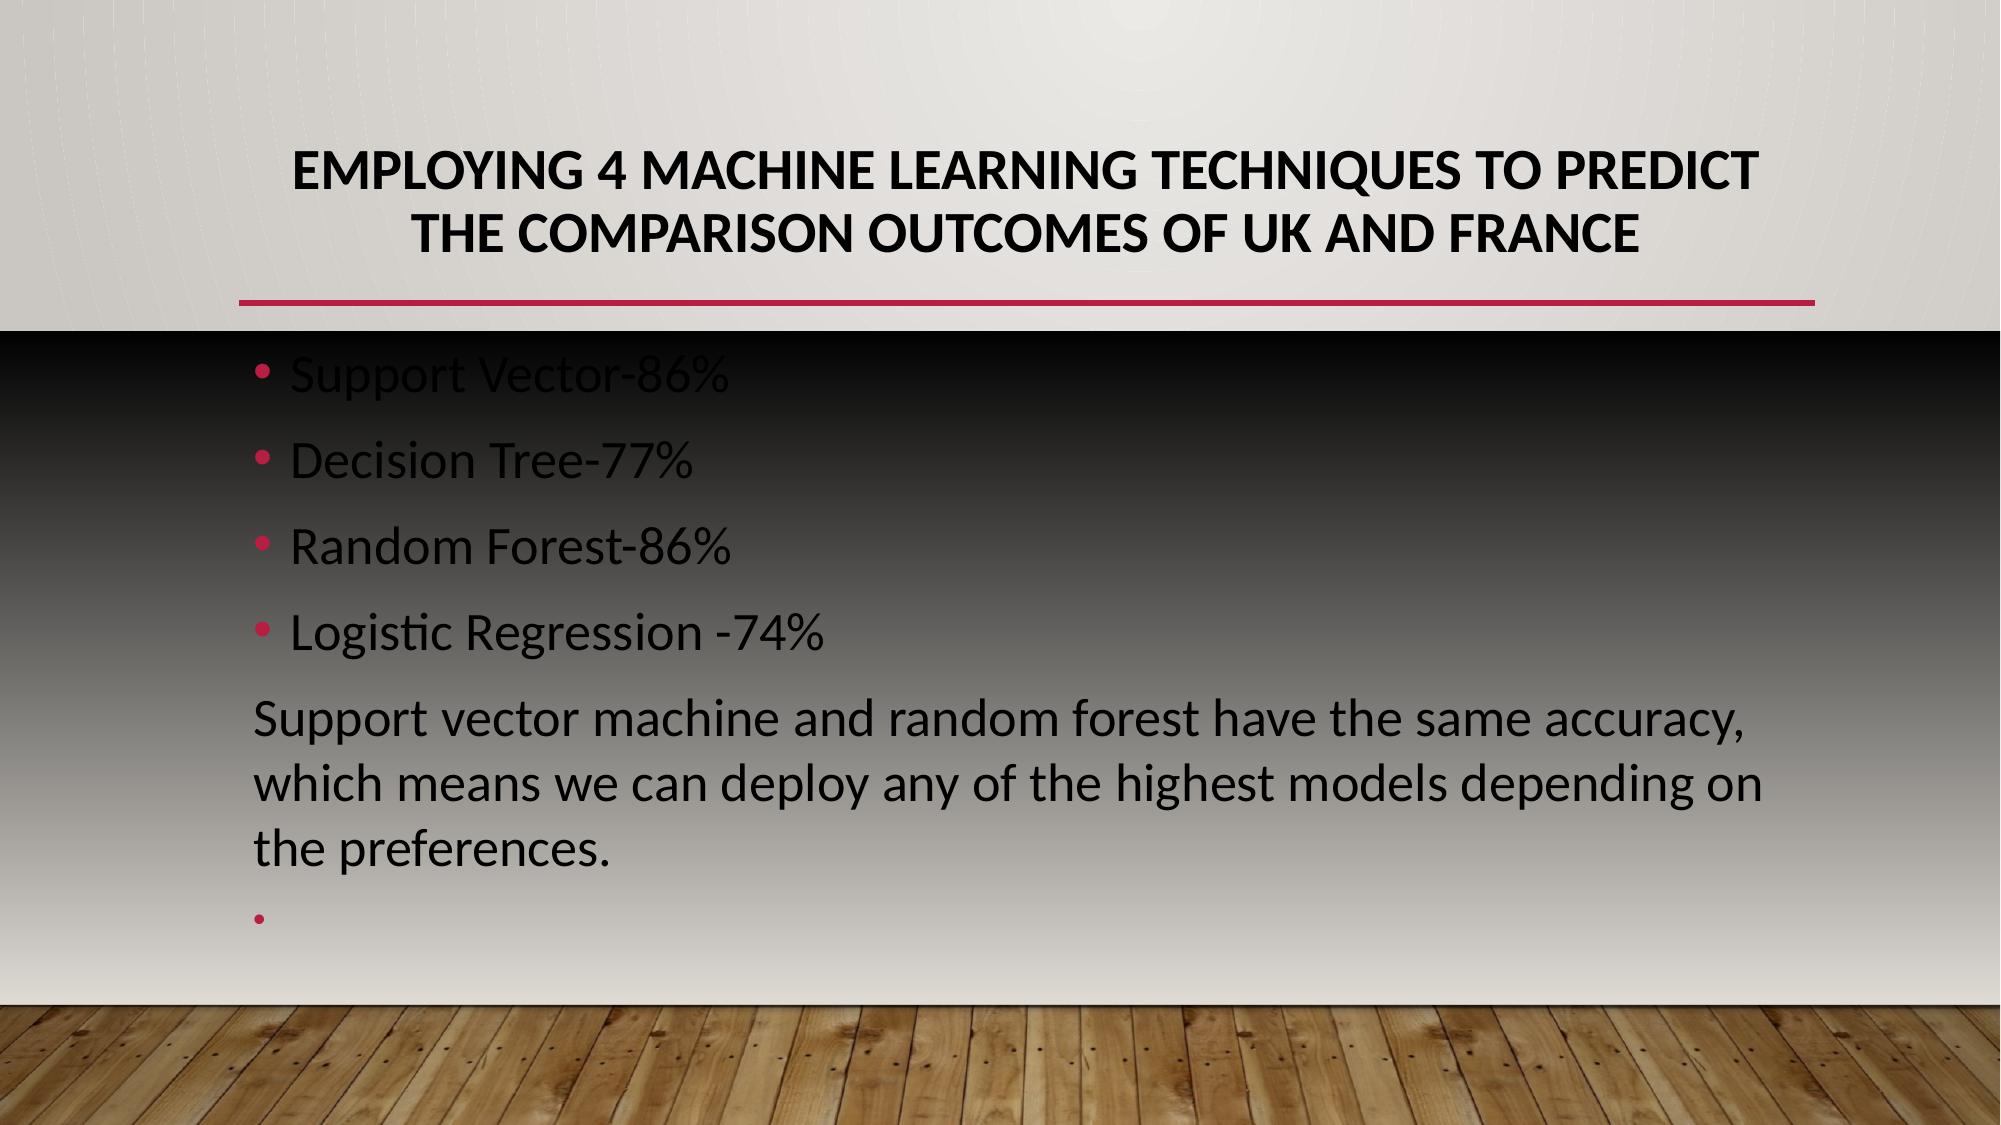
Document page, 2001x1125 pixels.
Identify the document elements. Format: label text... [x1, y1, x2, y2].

title EMPLOYING 4 MACHINE LEARNING TECHNIQUES TO PREDICT THE COMPARISON OUTCOMES OF UK AND FRANCE [238, 131, 1814, 305]
list Support Vector-86% Decision Tree-77% Random Forest-86% Logistic Regression -74% Support vector machine and random forest have the same accuracy, which means we can deploy any of the highest models depending on the preferences. [238, 330, 1814, 897]
